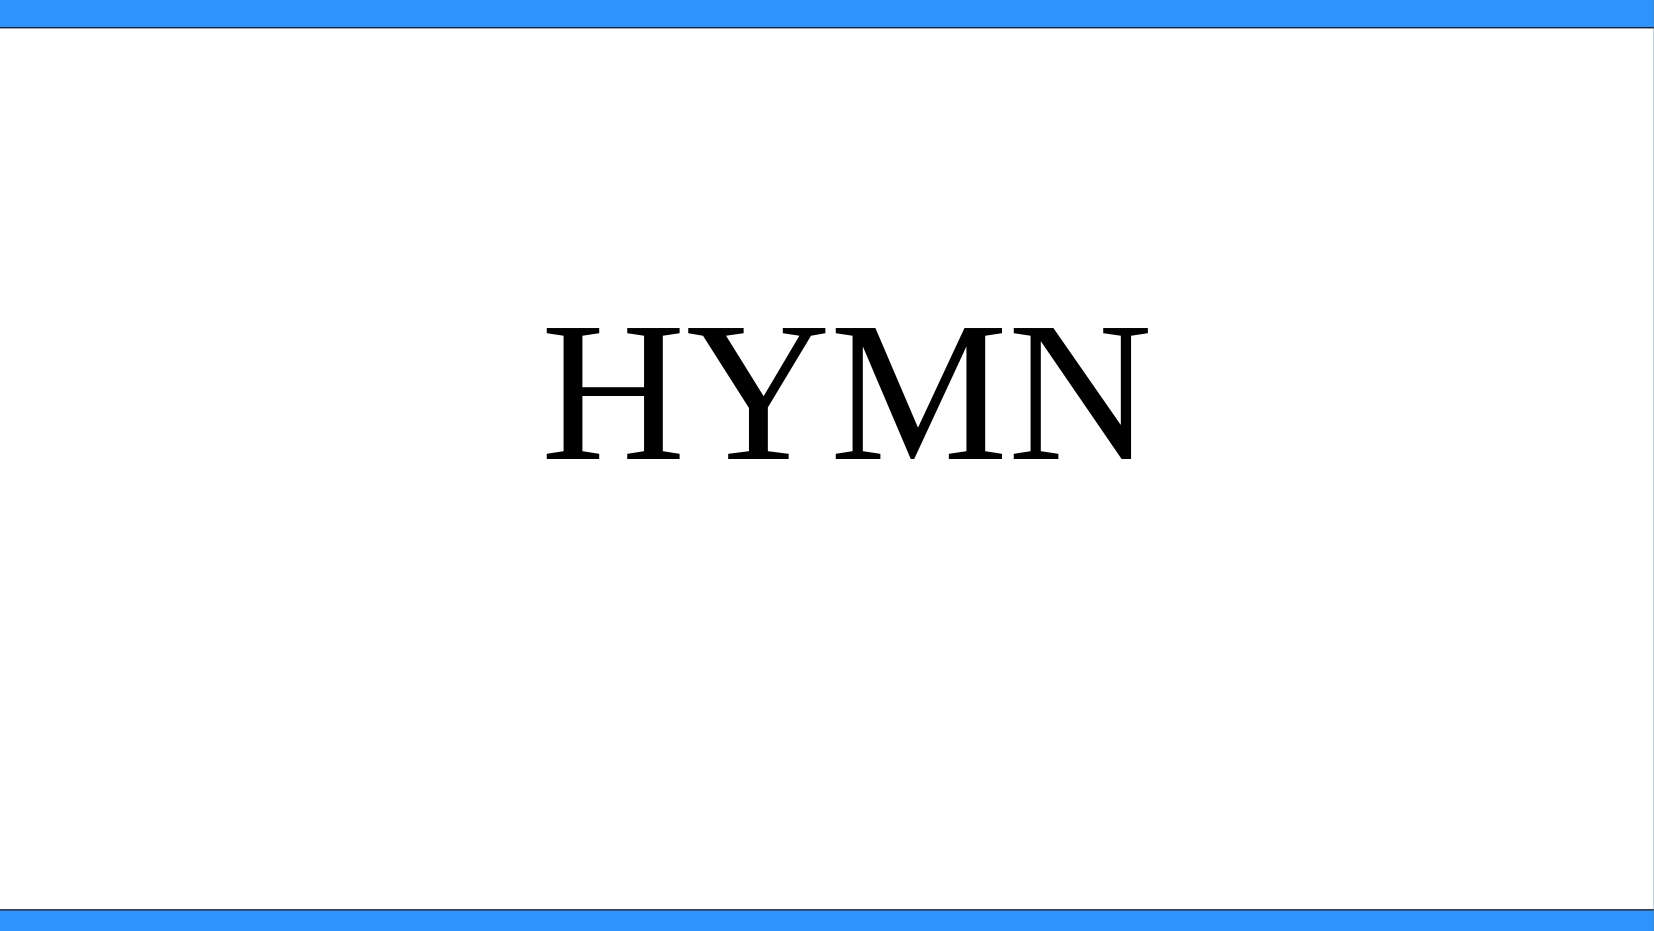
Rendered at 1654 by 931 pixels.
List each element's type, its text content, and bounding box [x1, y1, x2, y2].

picture [0, 0, 1654, 931]
text_box HYMN [420, 273, 1276, 511]
